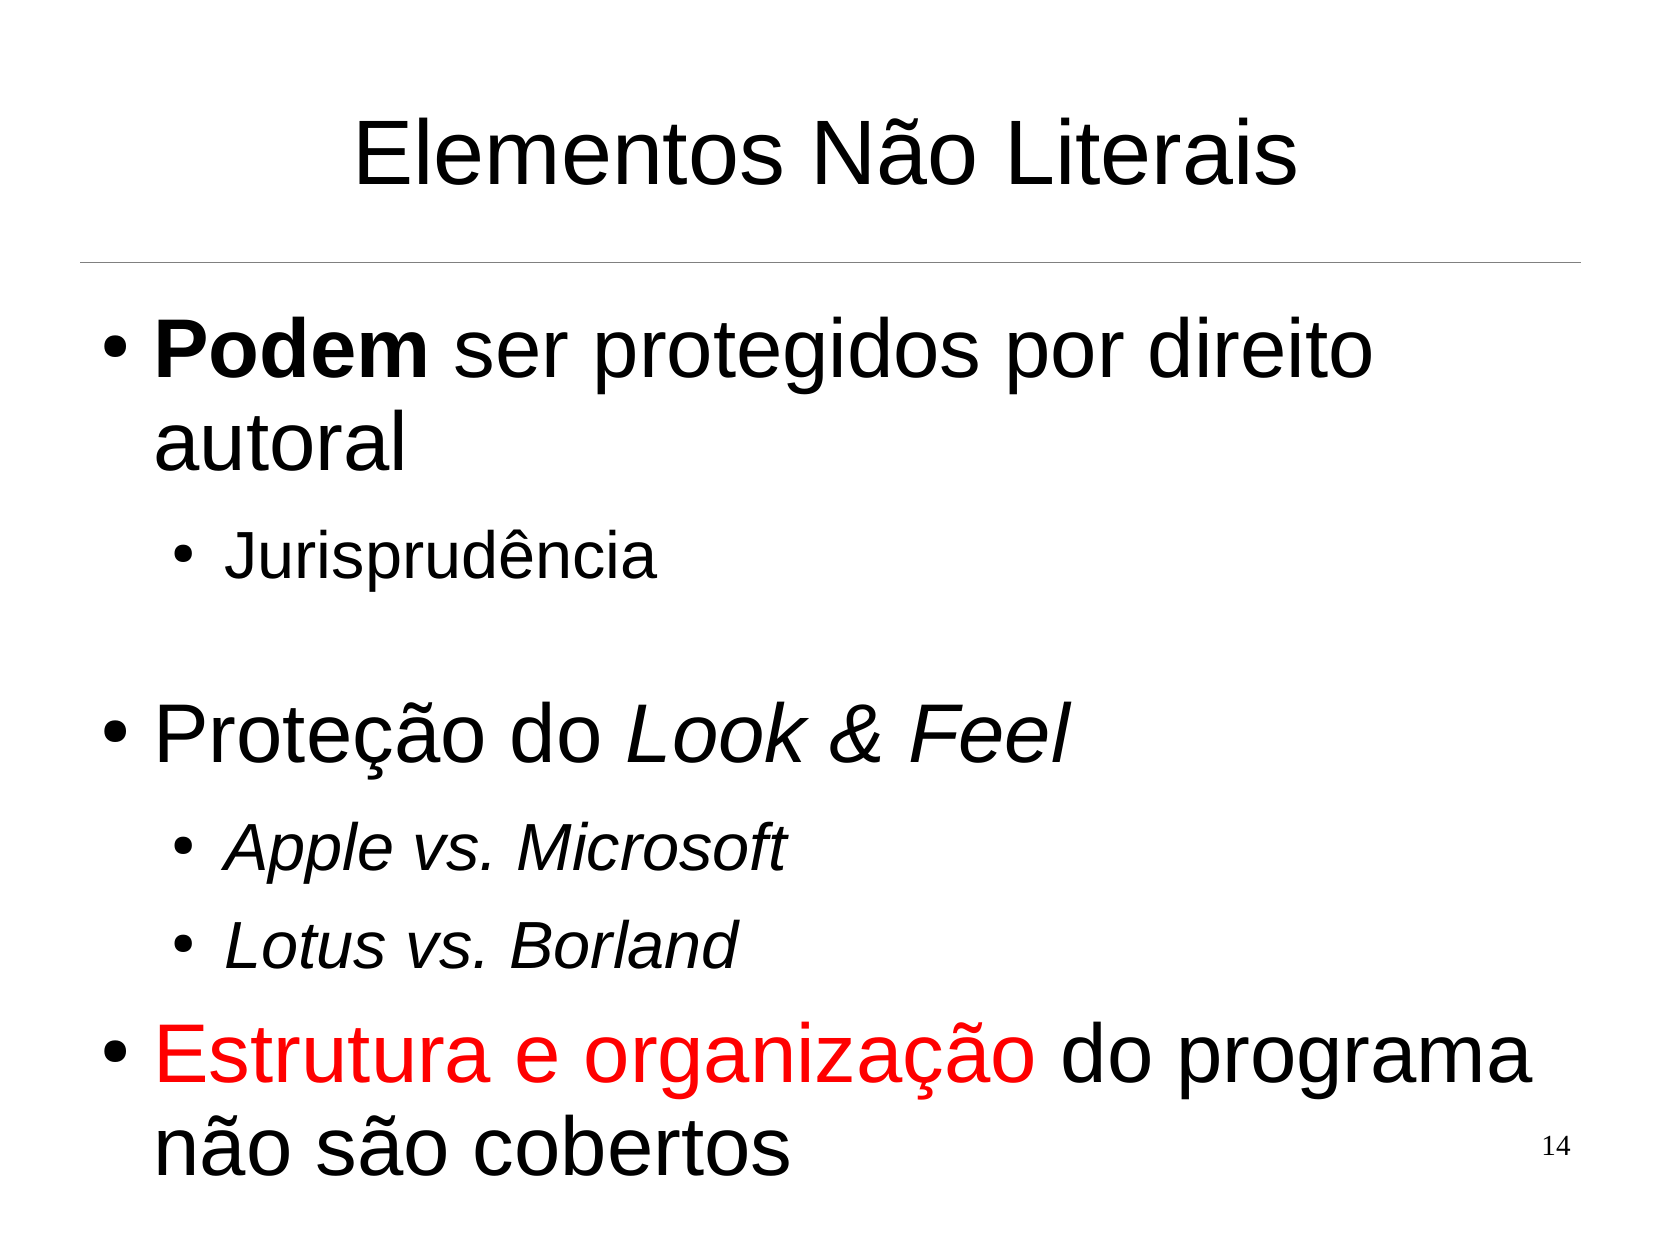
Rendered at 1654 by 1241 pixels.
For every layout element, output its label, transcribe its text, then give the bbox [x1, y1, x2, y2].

list Podem ser protegidos por direito autoral Jurisprudência Proteção do Look & Feel Apple vs. Microsoft Lotus vs. Borland Estrutura e organização do programa não são cobertos [82, 302, 1571, 1230]
title Elementos Não Literais [82, 56, 1571, 250]
